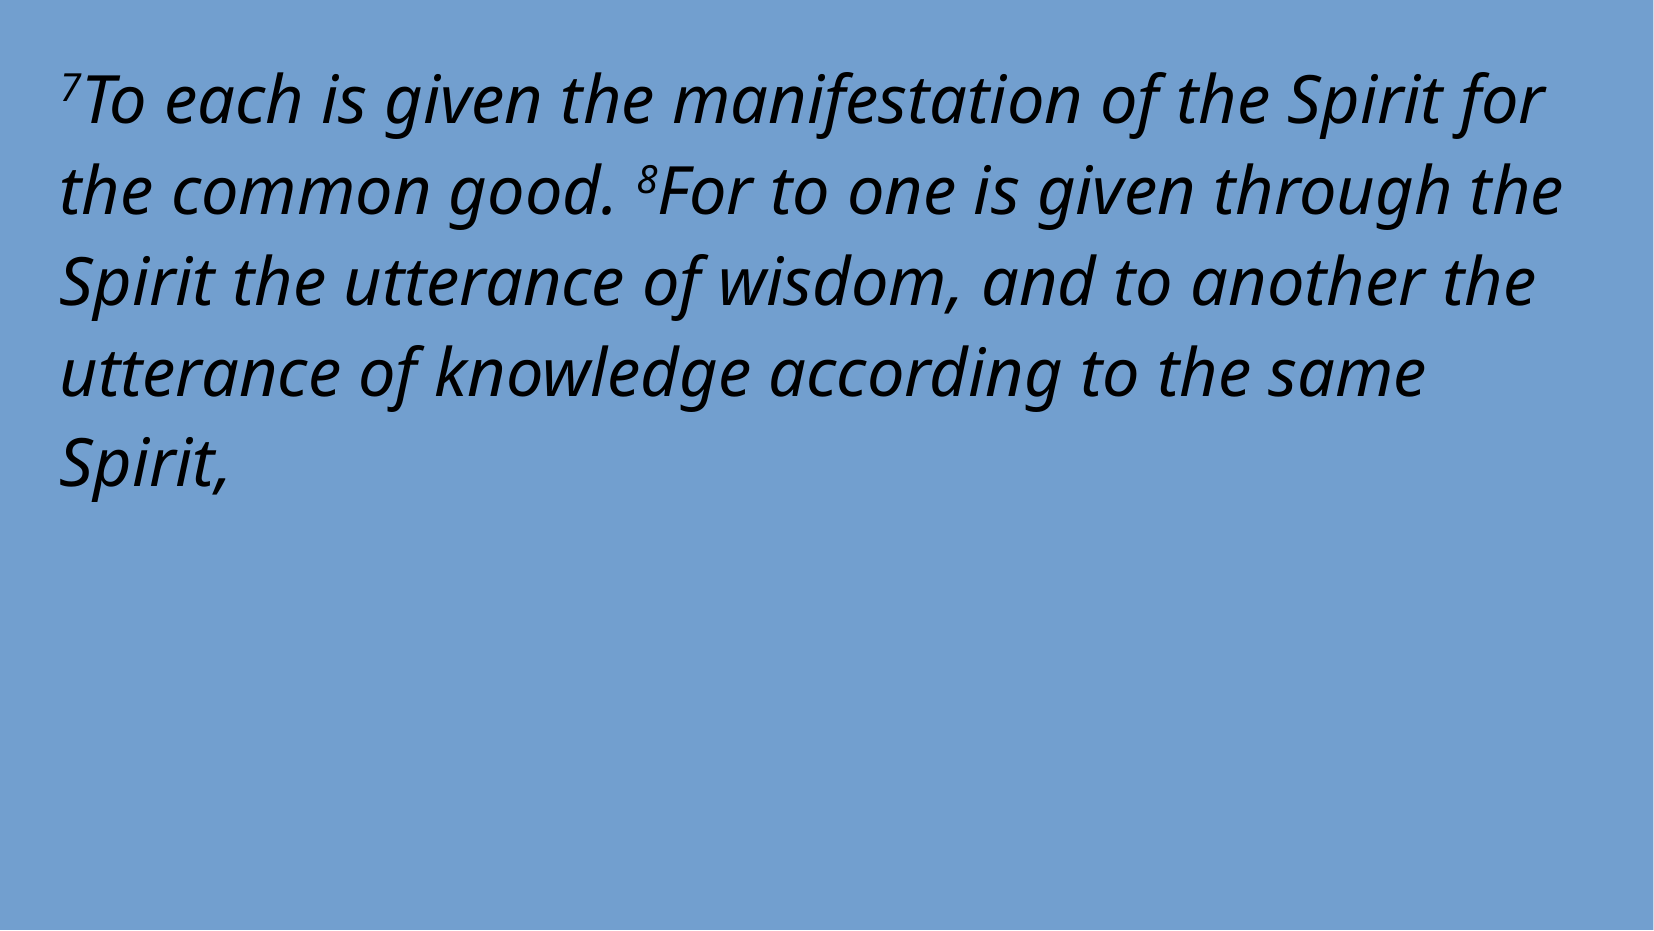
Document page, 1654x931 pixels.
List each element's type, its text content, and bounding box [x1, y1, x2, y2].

text_box 7To each is given the manifestation of the Spirit for the common good. 8For to one is given through the Spirit the utterance of wisdom, and to another the utterance of knowledge according to the same Spirit, [45, 45, 1606, 504]
